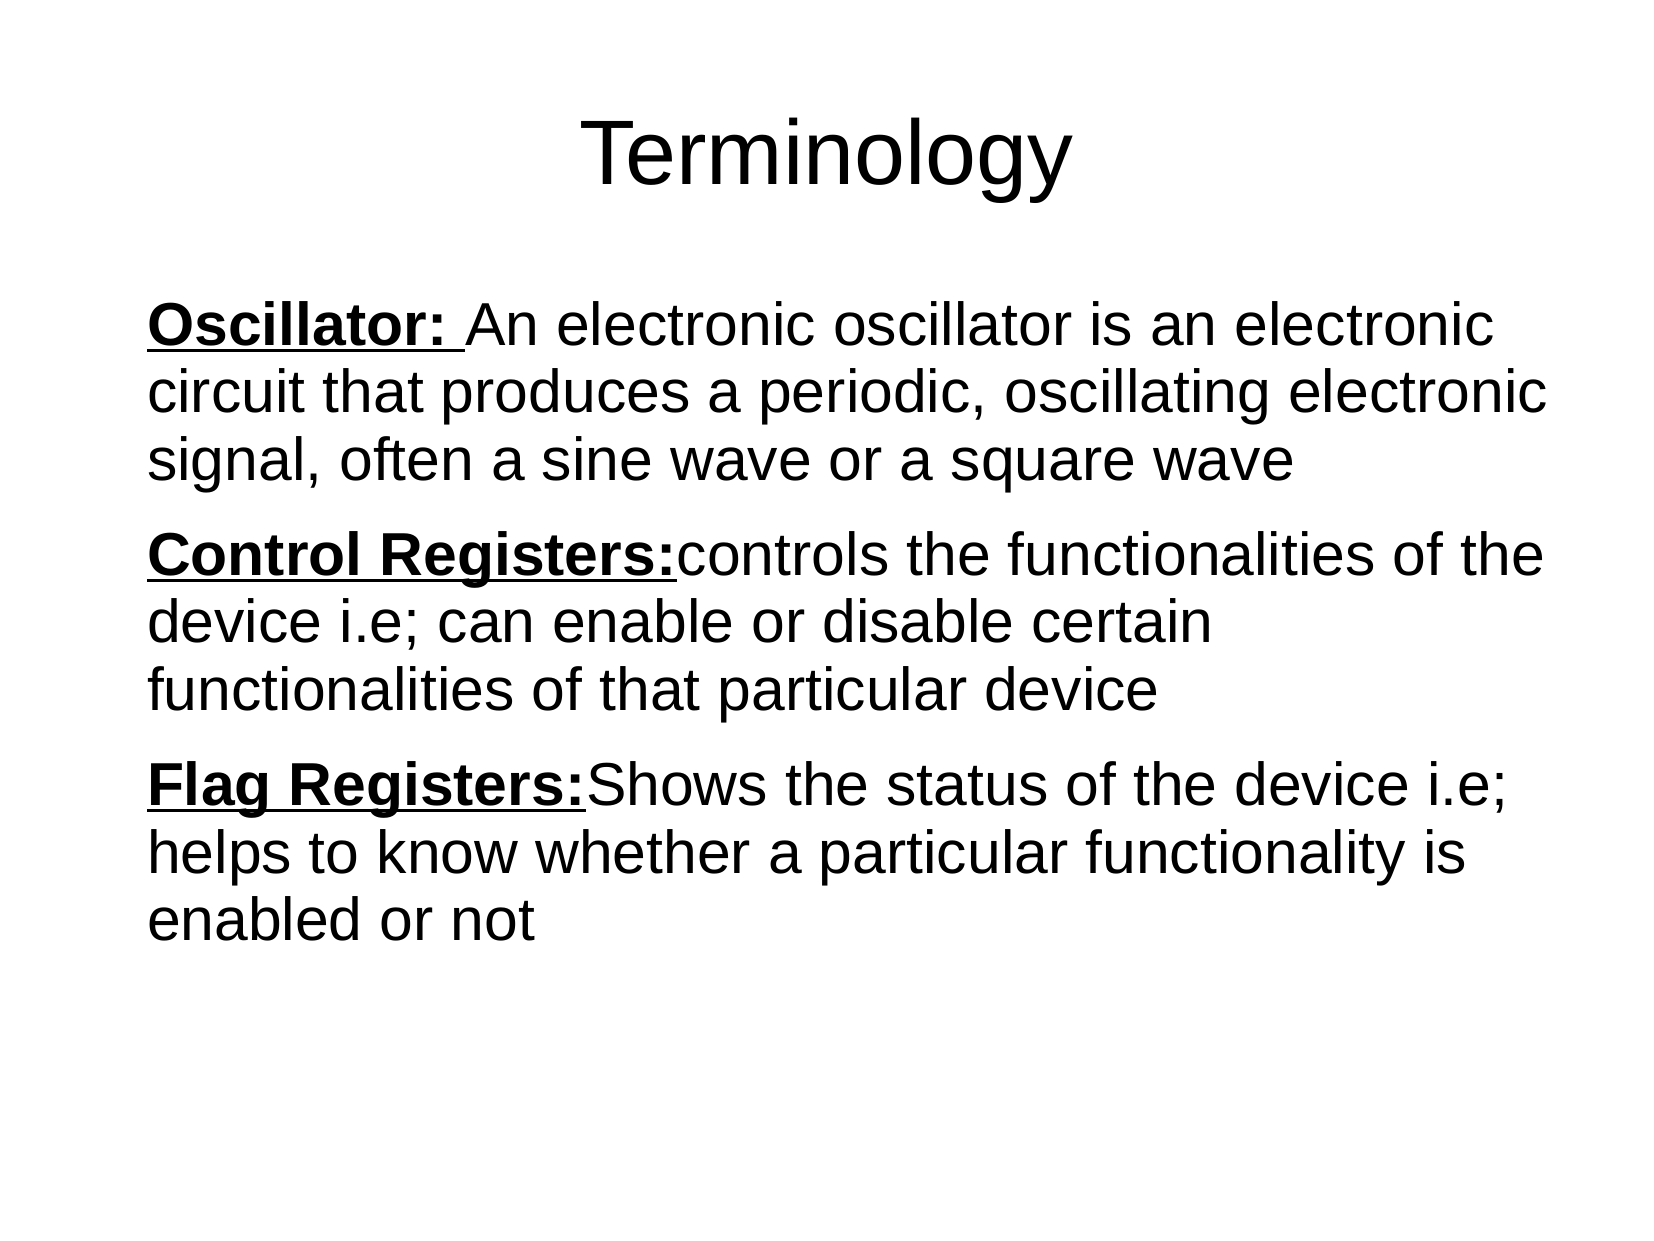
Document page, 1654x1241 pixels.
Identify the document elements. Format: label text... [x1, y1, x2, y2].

list Oscillator: An electronic oscillator is an electronic circuit that produces a periodic, oscillating electronic signal, often a sine wave or a square wave Control Registers:controls the functionalities of the device i.e; can enable or disable certain functionalities of that particular device Flag Registers:Shows the status of the device i.e; helps to know whether a particular functionality is enabled or not [82, 290, 1571, 1010]
title Terminology [82, 49, 1571, 257]
